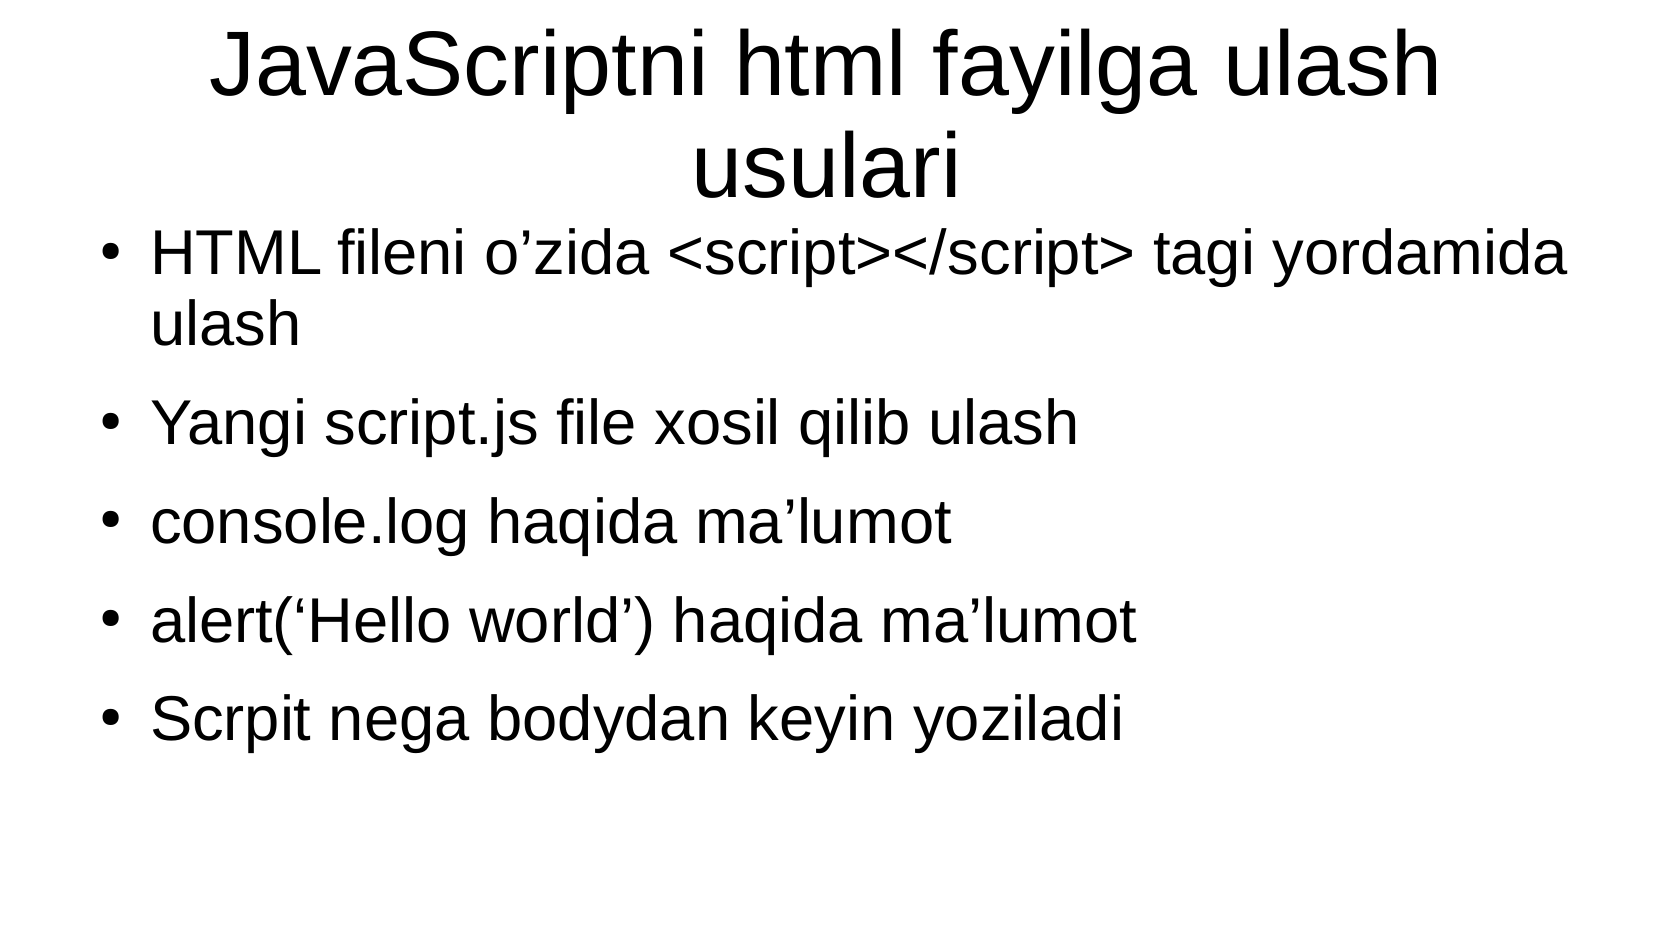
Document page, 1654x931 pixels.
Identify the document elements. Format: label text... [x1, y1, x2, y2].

list HTML fileni o’zida <script></script> tagi yordamida ulash Yangi script.js file xosil qilib ulash console.log haqida ma’lumot alert(‘Hello world’) haqida ma’lumot Scrpit nega bodydan keyin yoziladi [82, 217, 1571, 758]
title JavaScriptni html fayilga ulash usulari [82, 12, 1571, 217]
